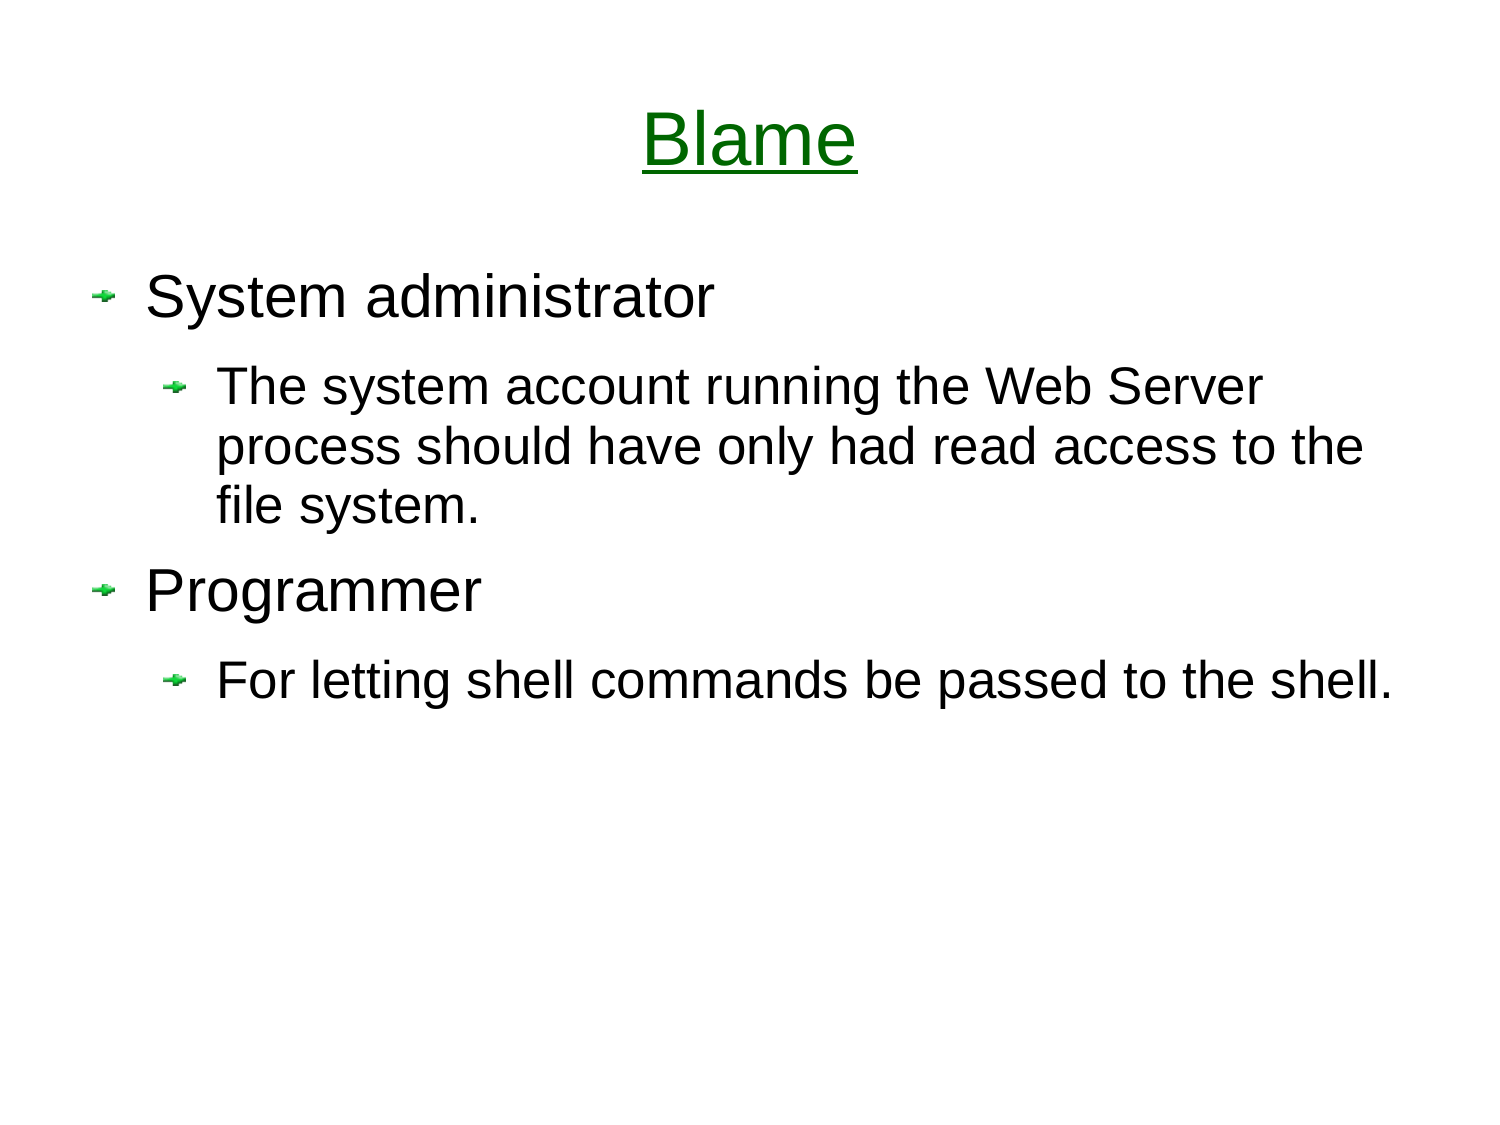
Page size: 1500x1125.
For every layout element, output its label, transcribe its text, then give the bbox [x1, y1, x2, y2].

list System administrator The system account running the Web Server process should have only had read access to the file system. Programmer For letting shell commands be passed to the shell. [75, 262, 1425, 1006]
title Blame [75, 45, 1425, 233]
